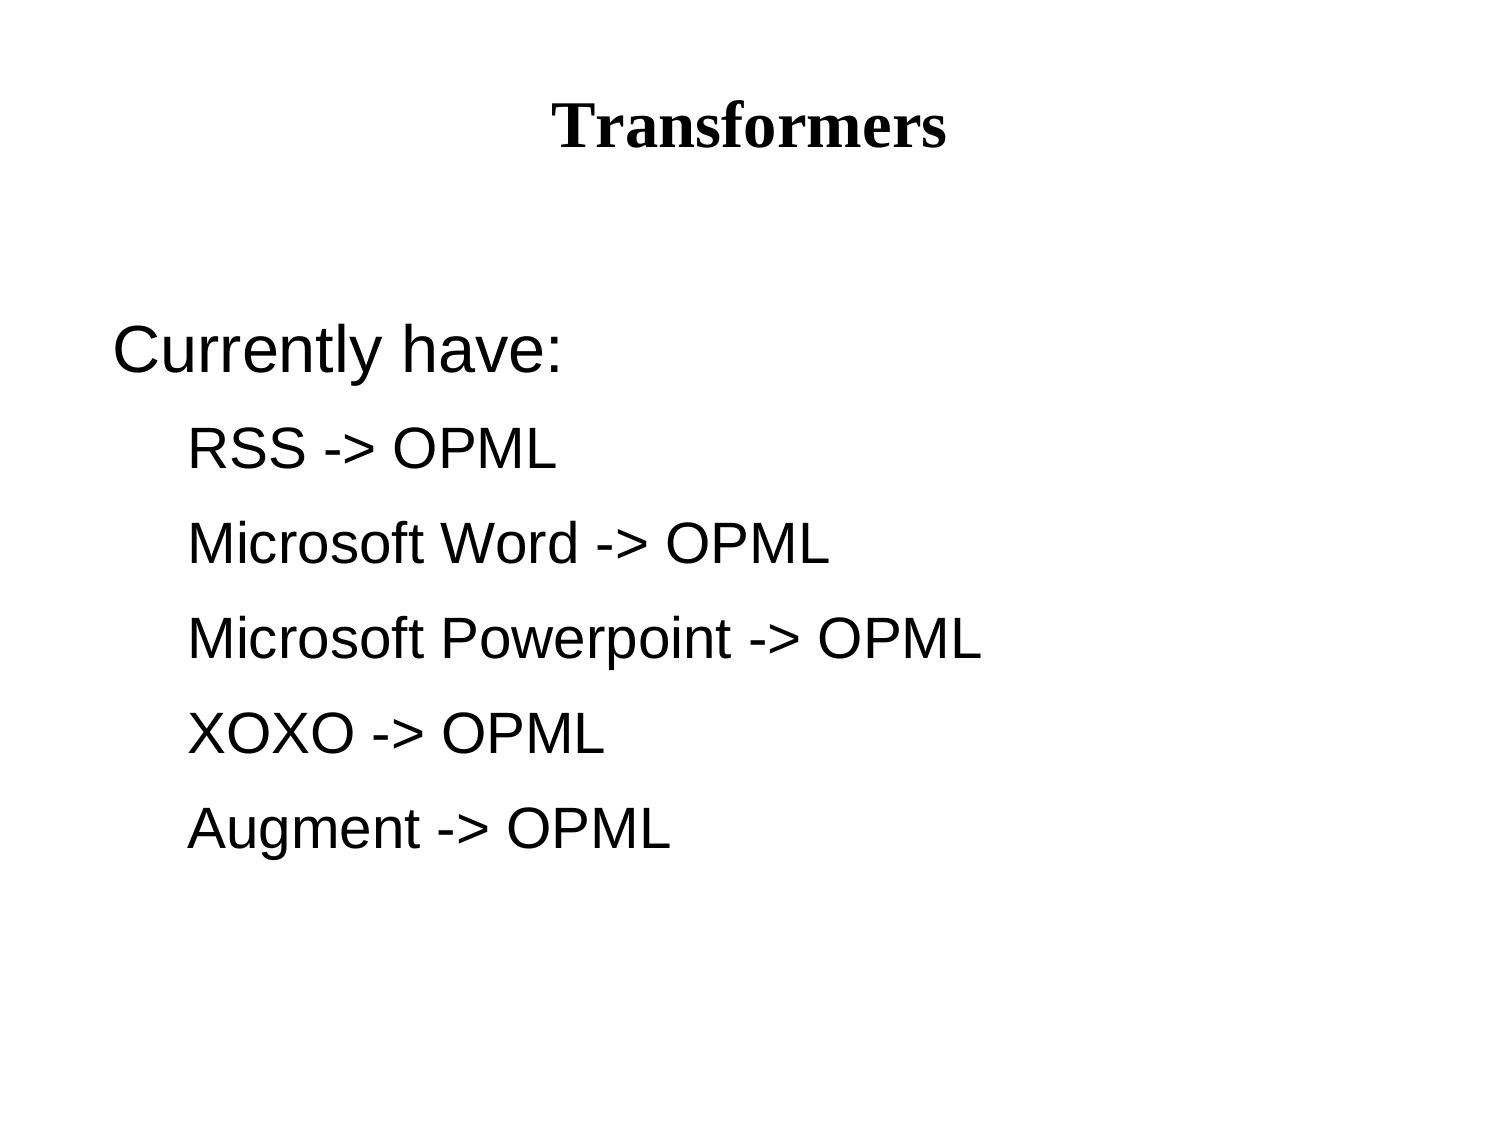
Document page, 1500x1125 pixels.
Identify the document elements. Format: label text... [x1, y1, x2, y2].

list Currently have: RSS -> OPML Microsoft Word -> OPML Microsoft Powerpoint -> OPML XOXO -> OPML Augment -> OPML [112, 324, 1387, 1055]
title Transformers [112, 35, 1387, 223]
